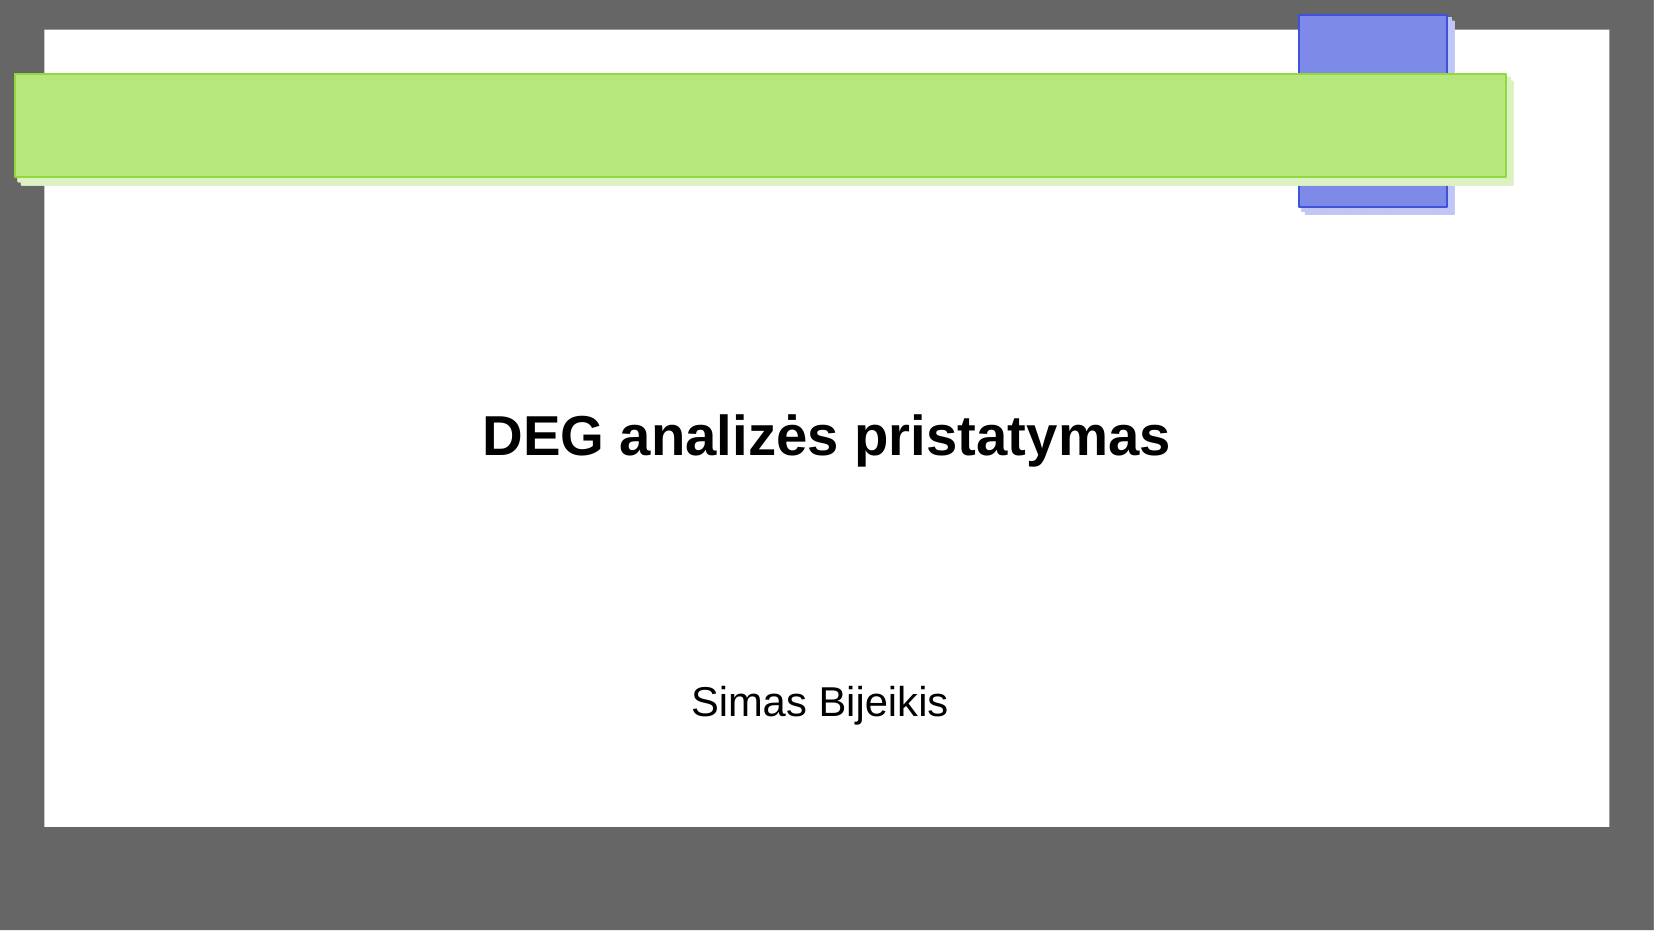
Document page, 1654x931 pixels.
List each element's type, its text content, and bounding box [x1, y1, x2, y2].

list Simas Bijeikis [620, 679, 1004, 813]
title DEG analizės pristatymas [118, 383, 1536, 488]
